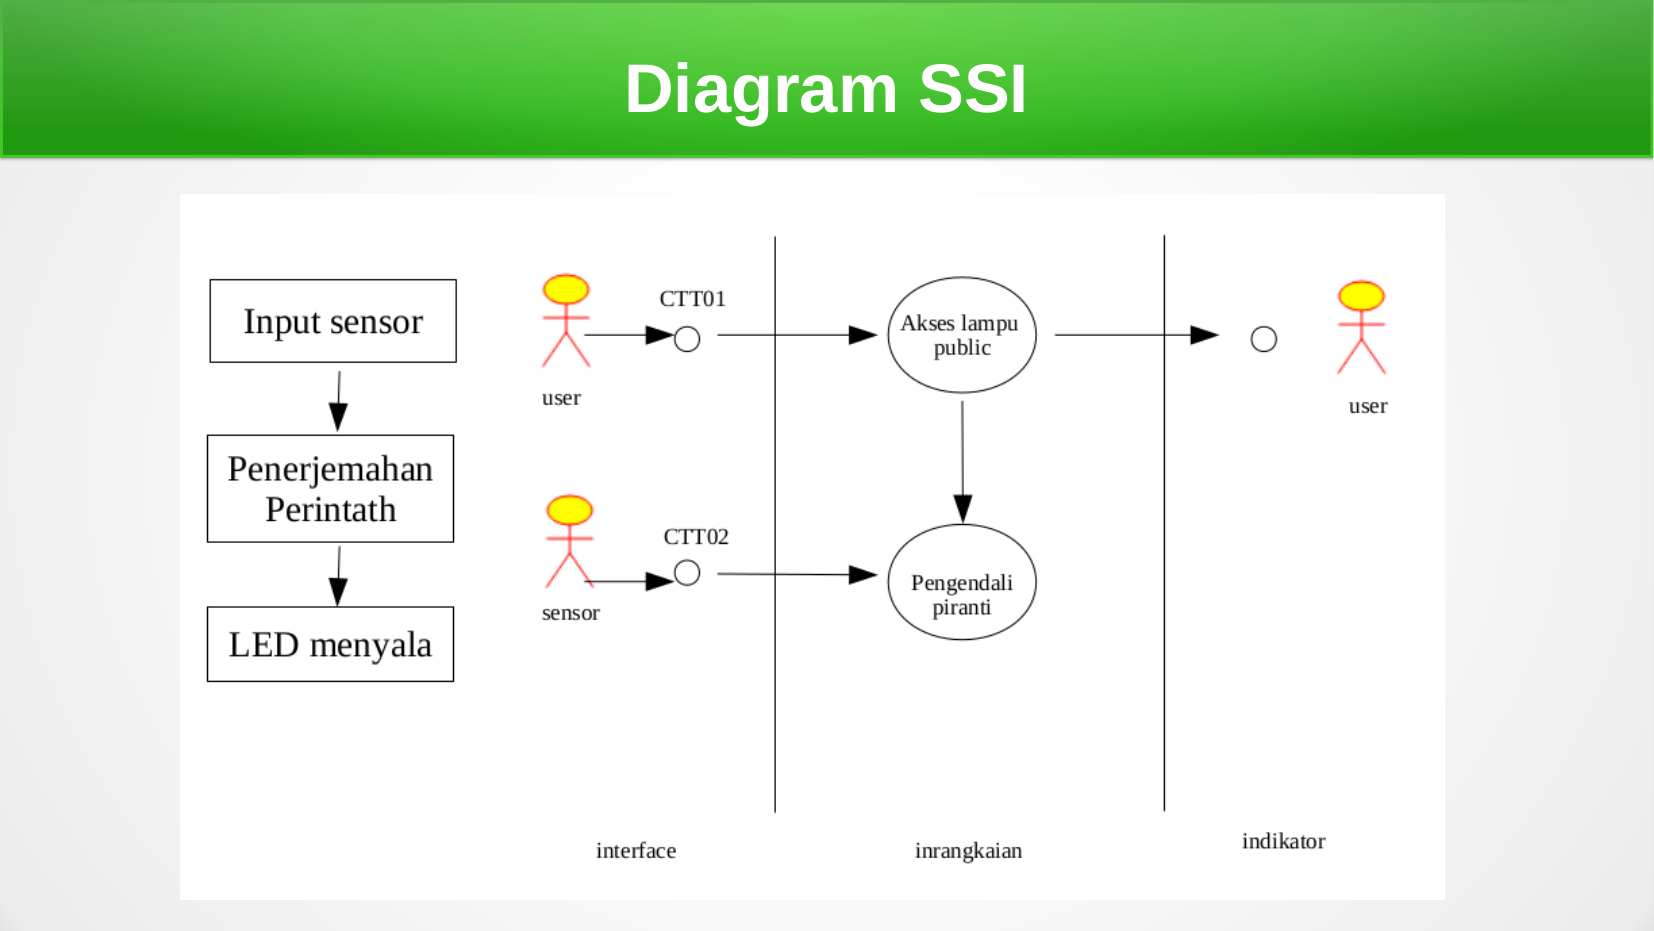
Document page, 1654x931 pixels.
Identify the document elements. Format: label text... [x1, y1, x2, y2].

title Diagram SSI [82, 35, 1571, 142]
picture [180, 194, 1445, 901]
